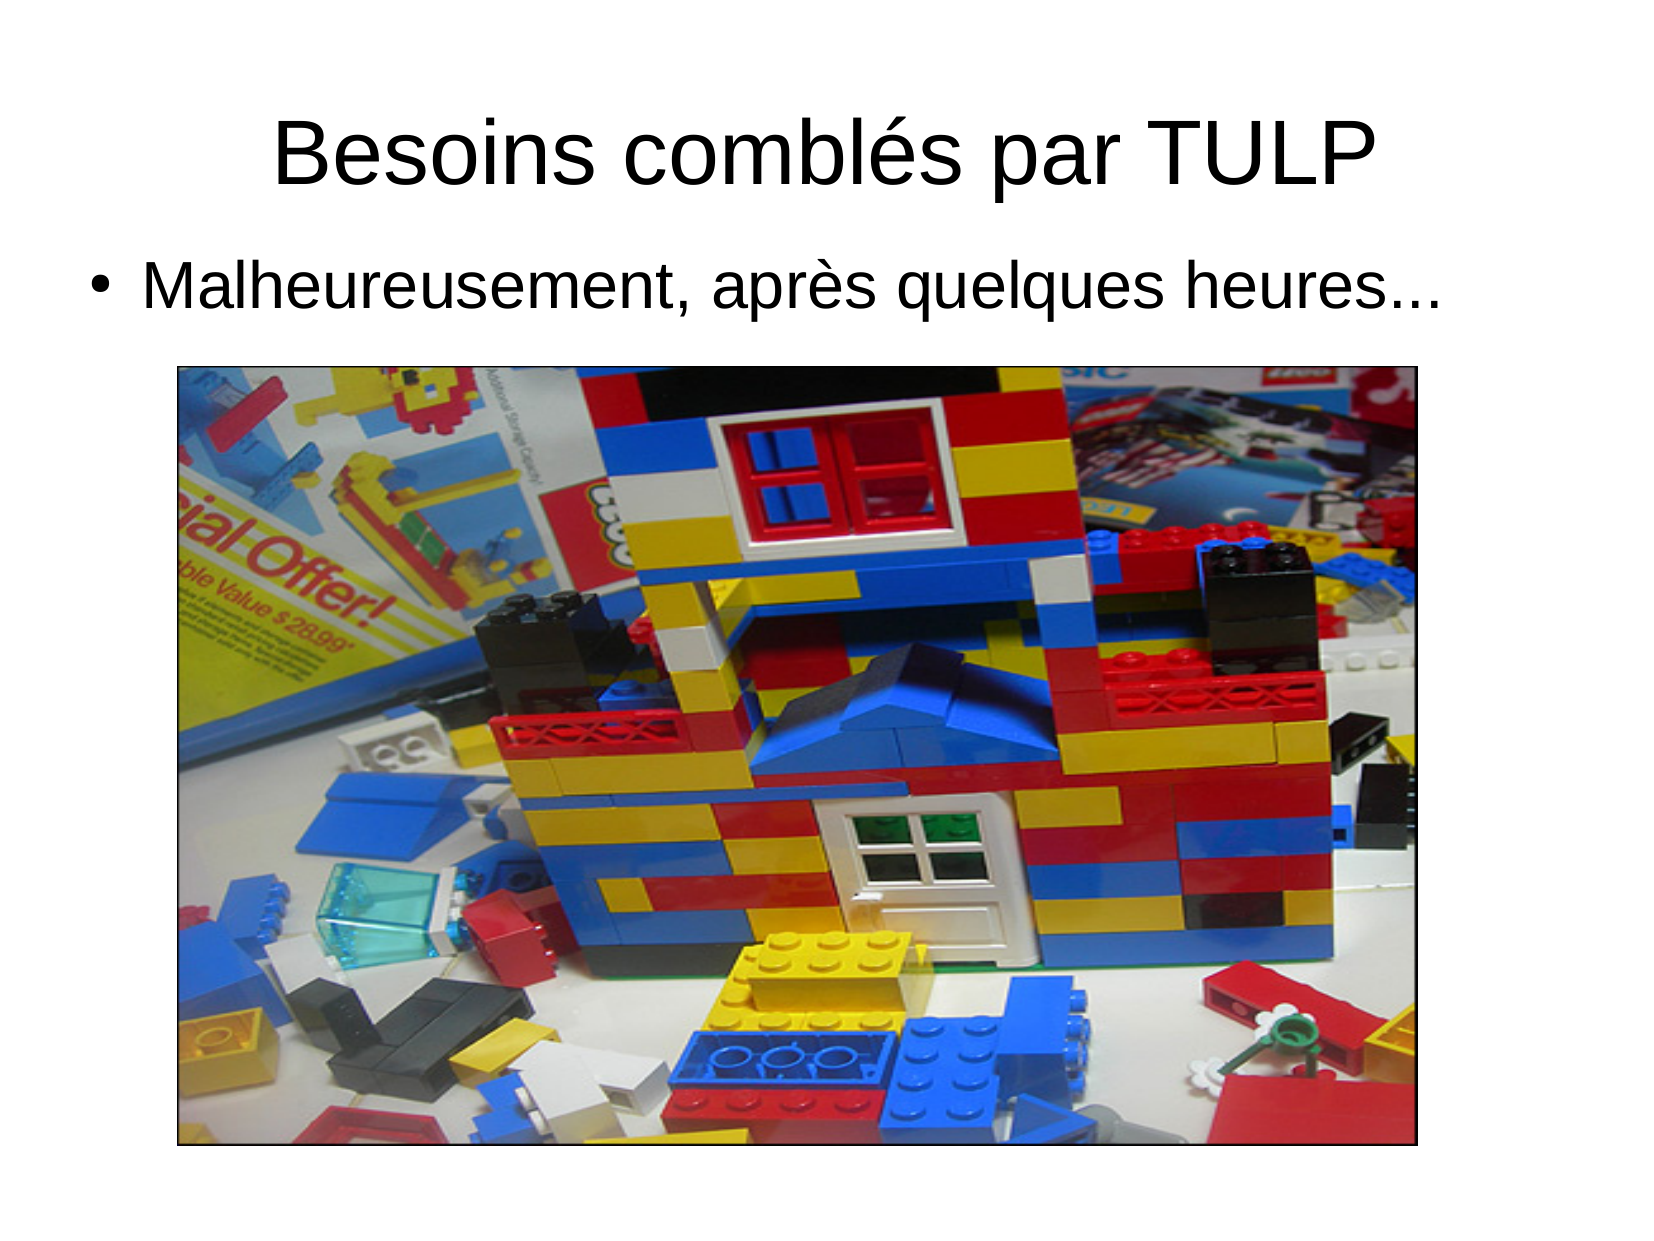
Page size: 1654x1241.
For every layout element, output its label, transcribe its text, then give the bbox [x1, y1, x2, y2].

title Besoins comblés par TULP [82, 49, 1571, 257]
picture [177, 366, 1418, 1146]
list Malheureusement, après quelques heures... [70, 248, 1524, 367]
